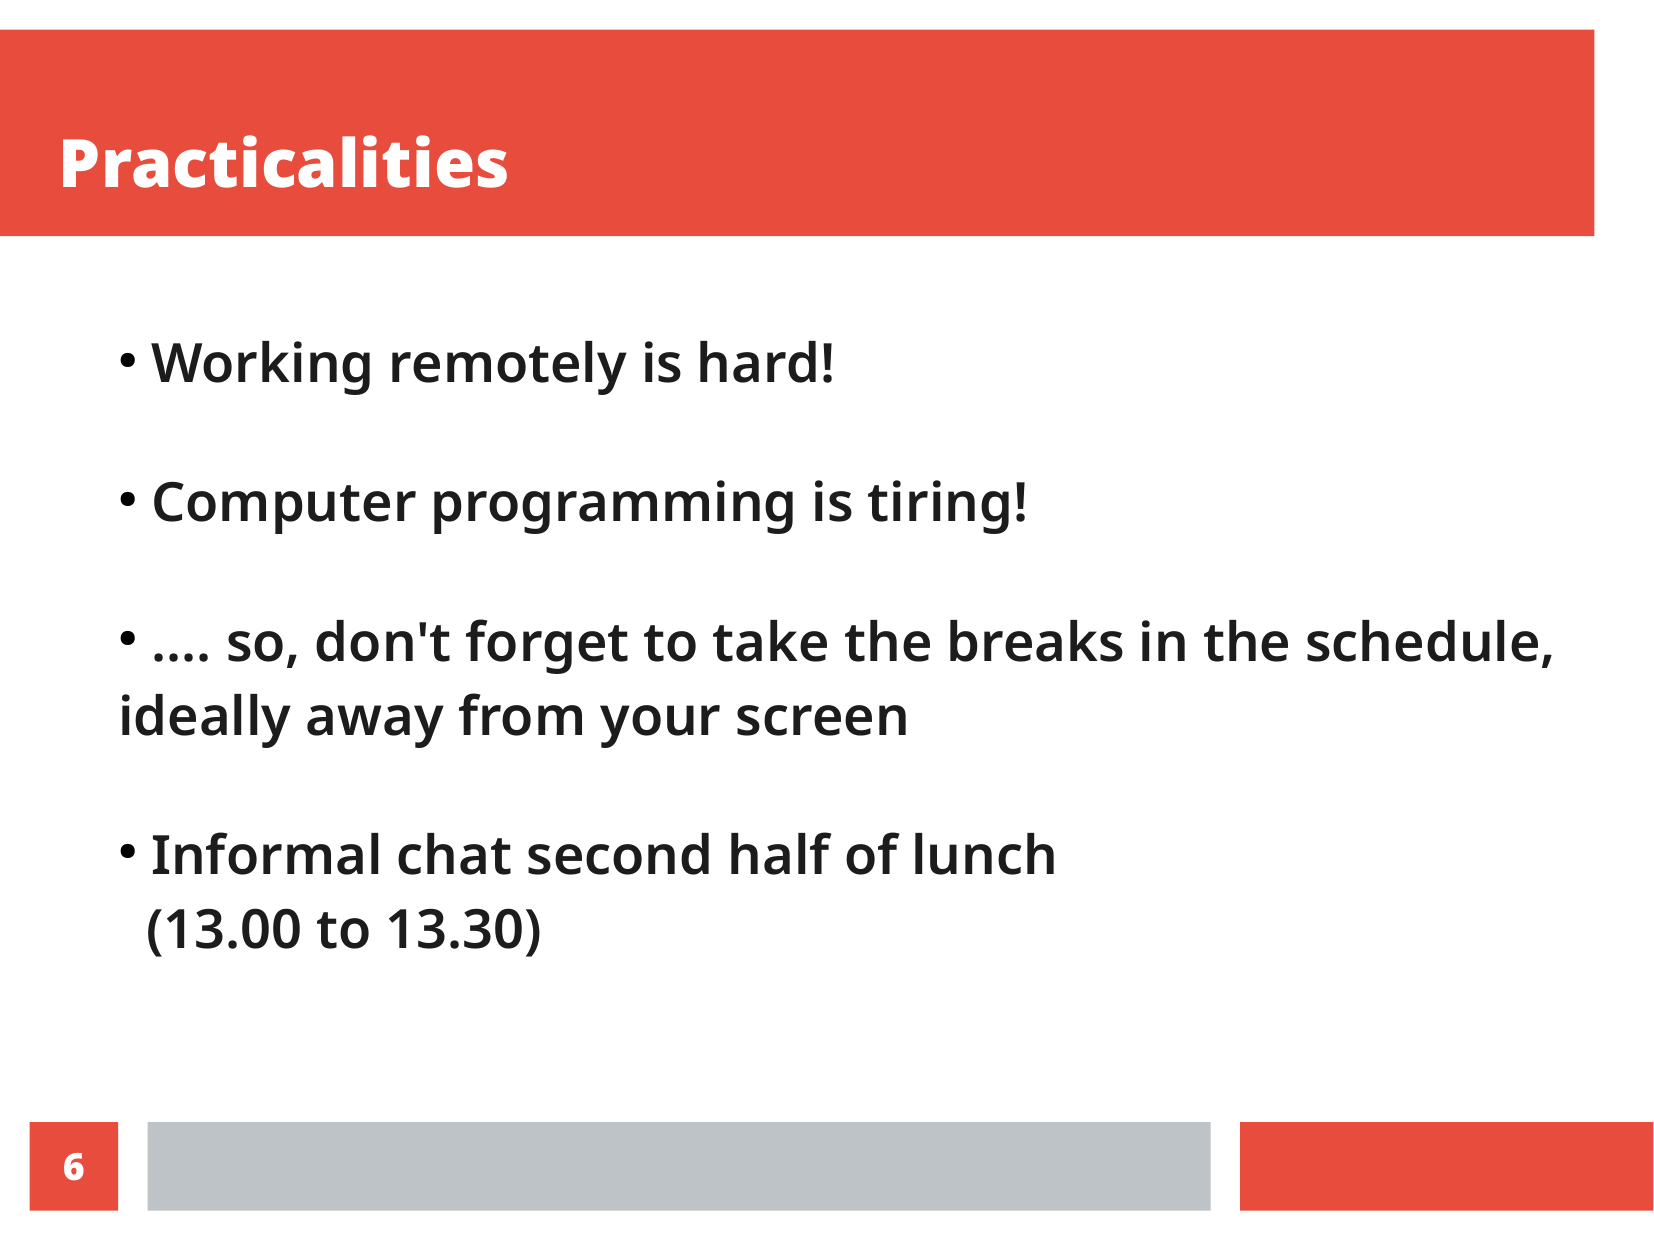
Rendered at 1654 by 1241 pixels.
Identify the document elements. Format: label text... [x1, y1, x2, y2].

list Working remotely is hard! Computer programming is tiring! .... so, don't forget to take the breaks in the schedule, ideally away from your screen Informal chat second half of lunch (13.00 to 13.30) [59, 324, 1565, 1093]
title Practicalities [59, 59, 1595, 207]
